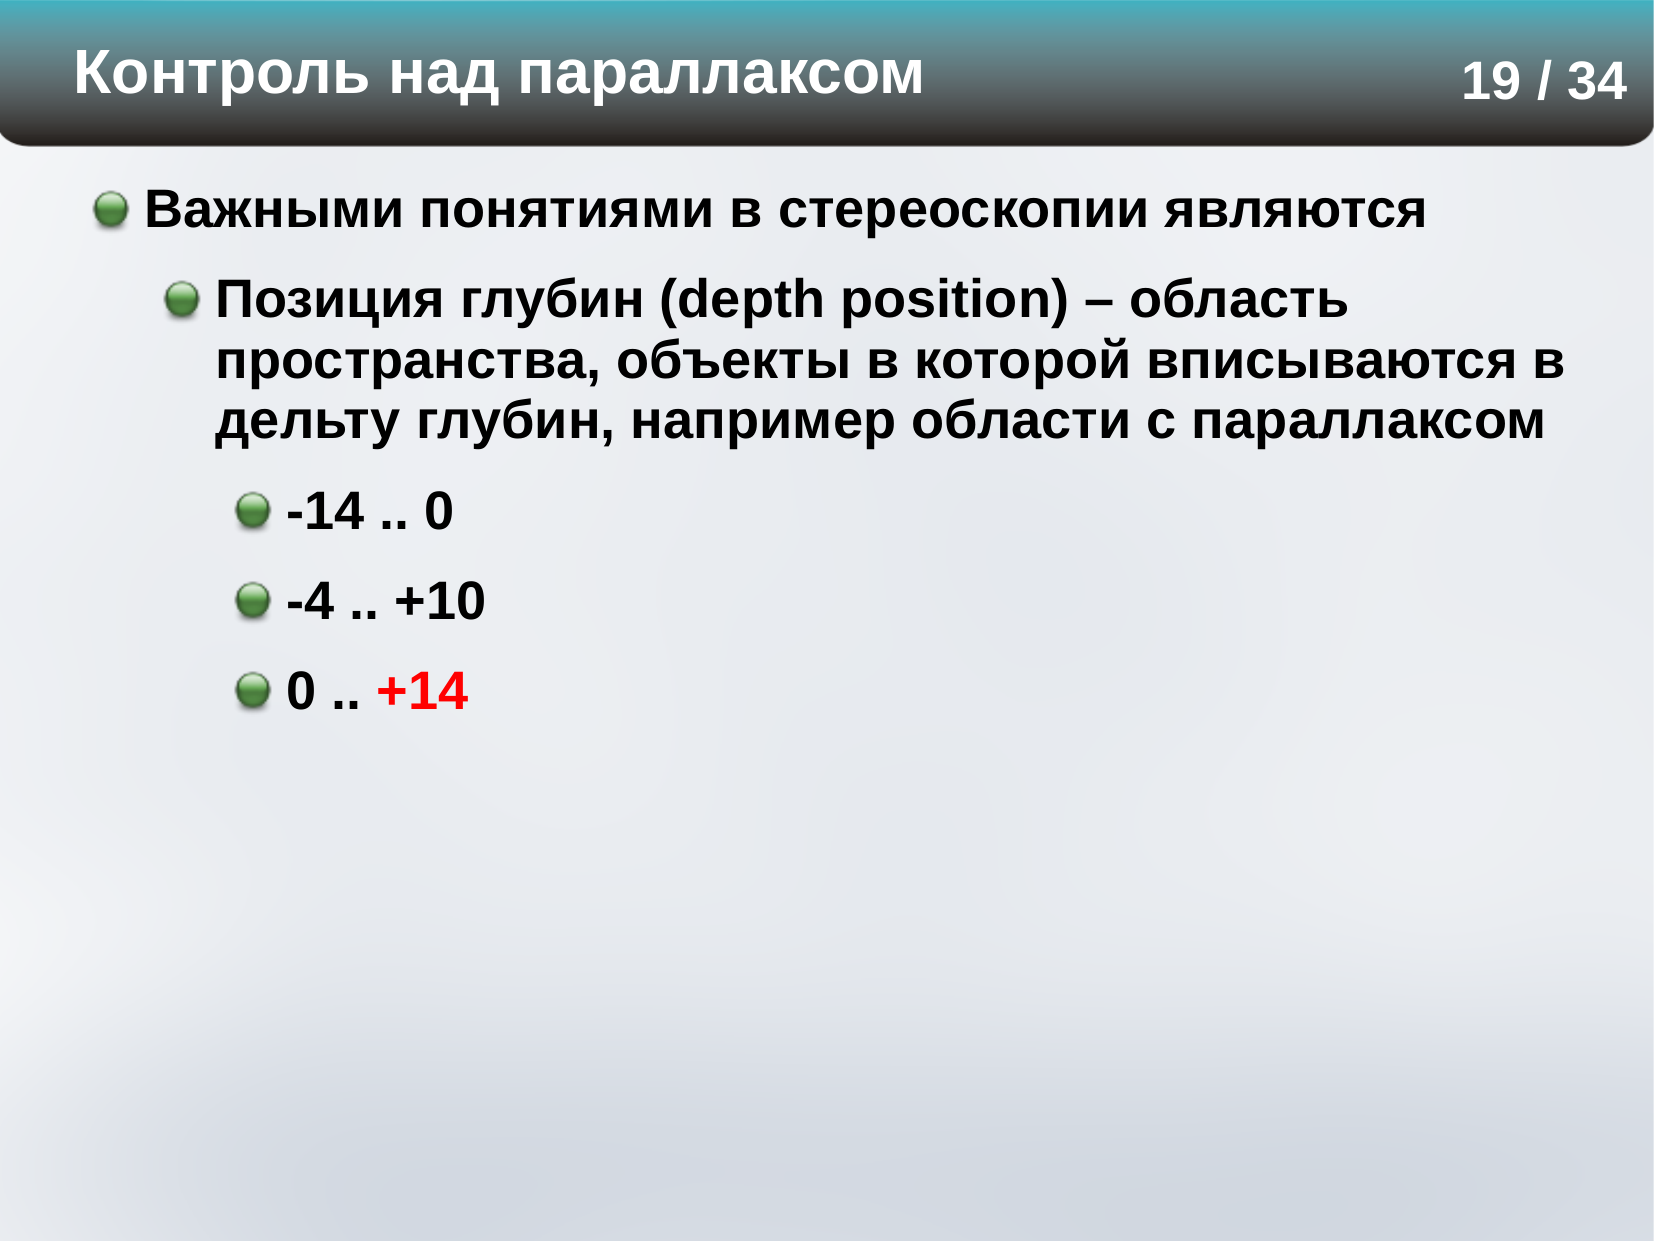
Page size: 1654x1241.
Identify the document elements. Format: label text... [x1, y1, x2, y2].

text_box Важными понятиями в стереоскопии являются Позиция глубин (depth position) – область пространства, объекты в которой вписываются в дельту глубин, например области с параллаксом -14 .. 0 -4 .. +10 0 .. +14 [70, 171, 1654, 729]
text_box Контроль над параллаксом [59, 29, 1359, 115]
picture [0, 0, 1654, 1241]
text_box <номер> / 34 [1446, 42, 1654, 171]
